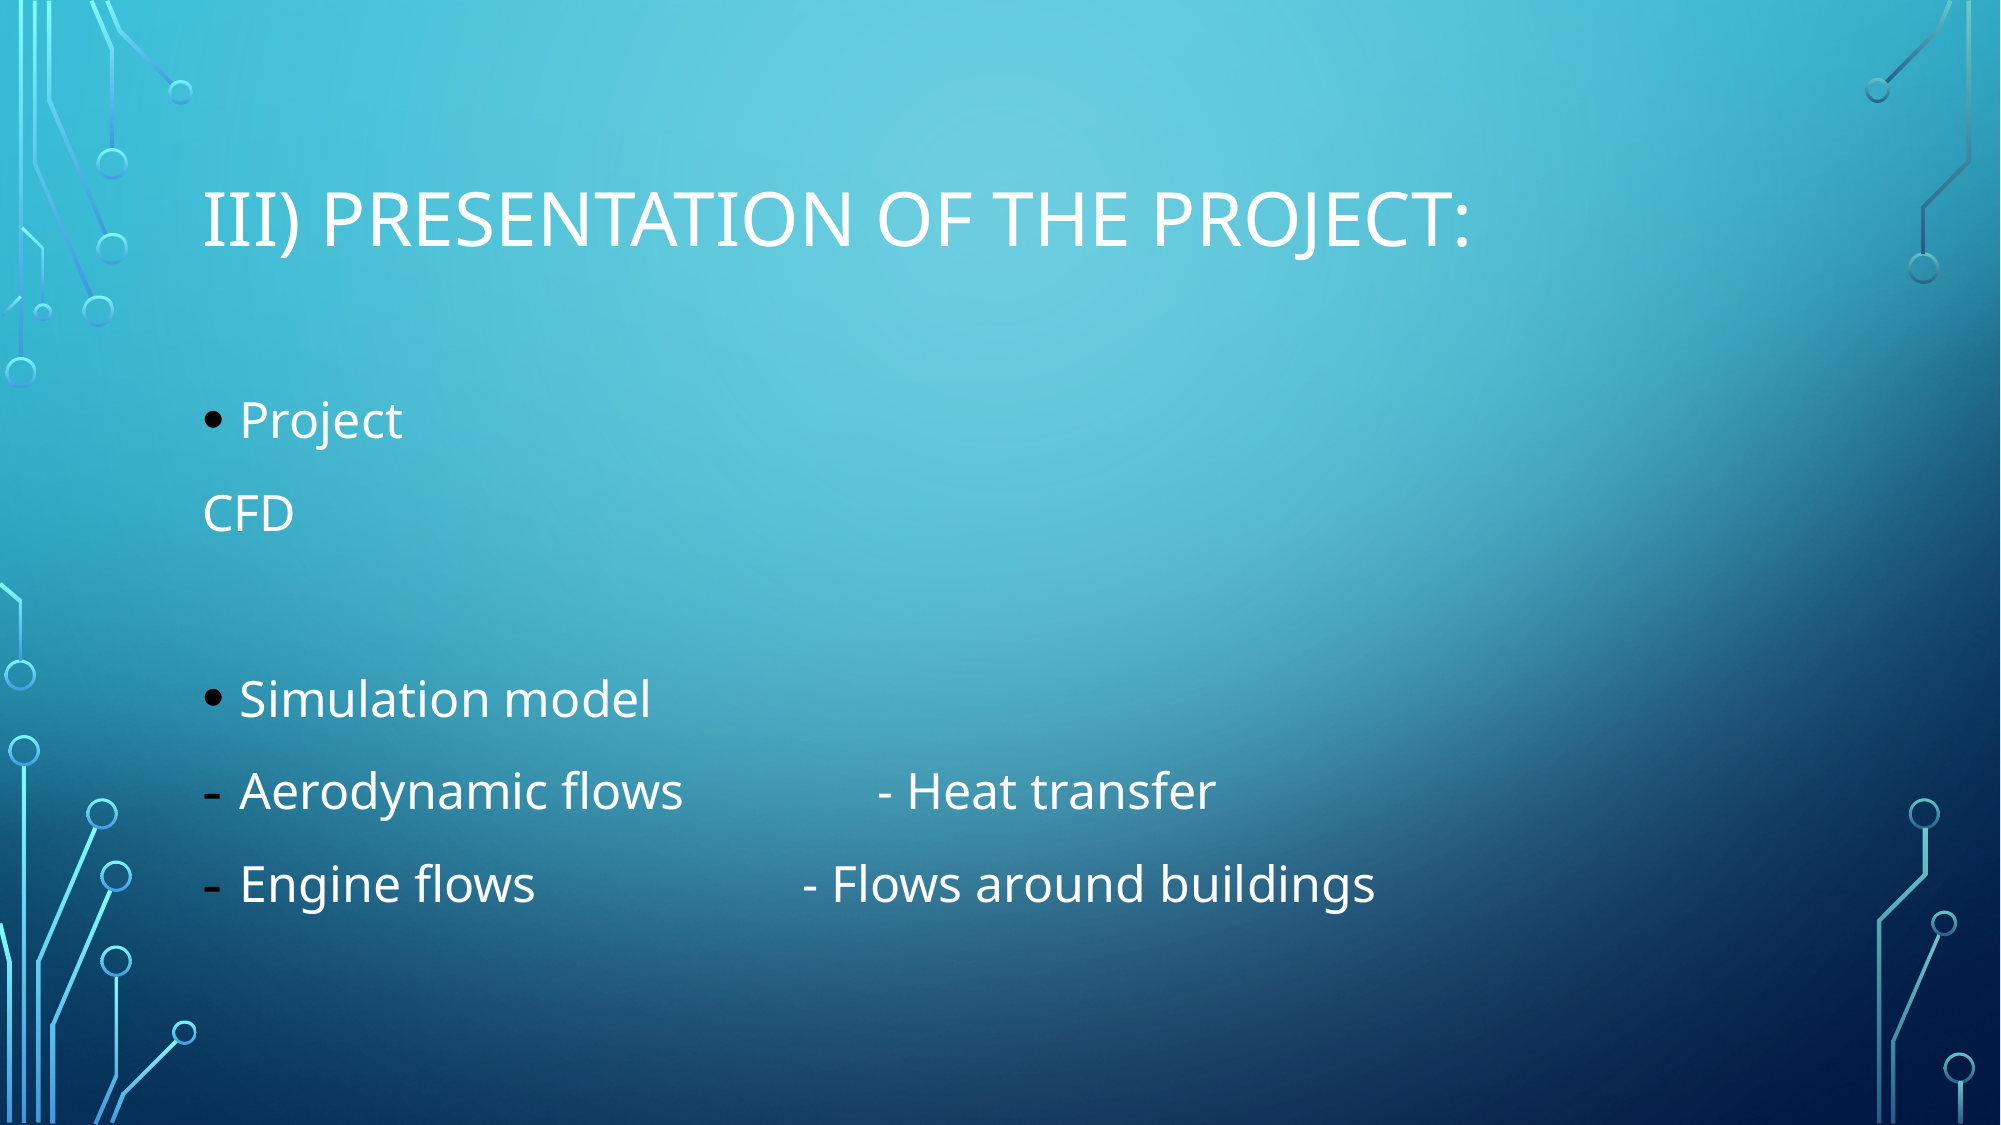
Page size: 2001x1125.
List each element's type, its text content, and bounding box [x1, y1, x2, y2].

title III) Presentation of the project: [187, 101, 1813, 344]
list Project CFD Simulation model Aerodynamic flows - Heat transfer Engine flows - Flows around buildings [187, 369, 1813, 1024]
